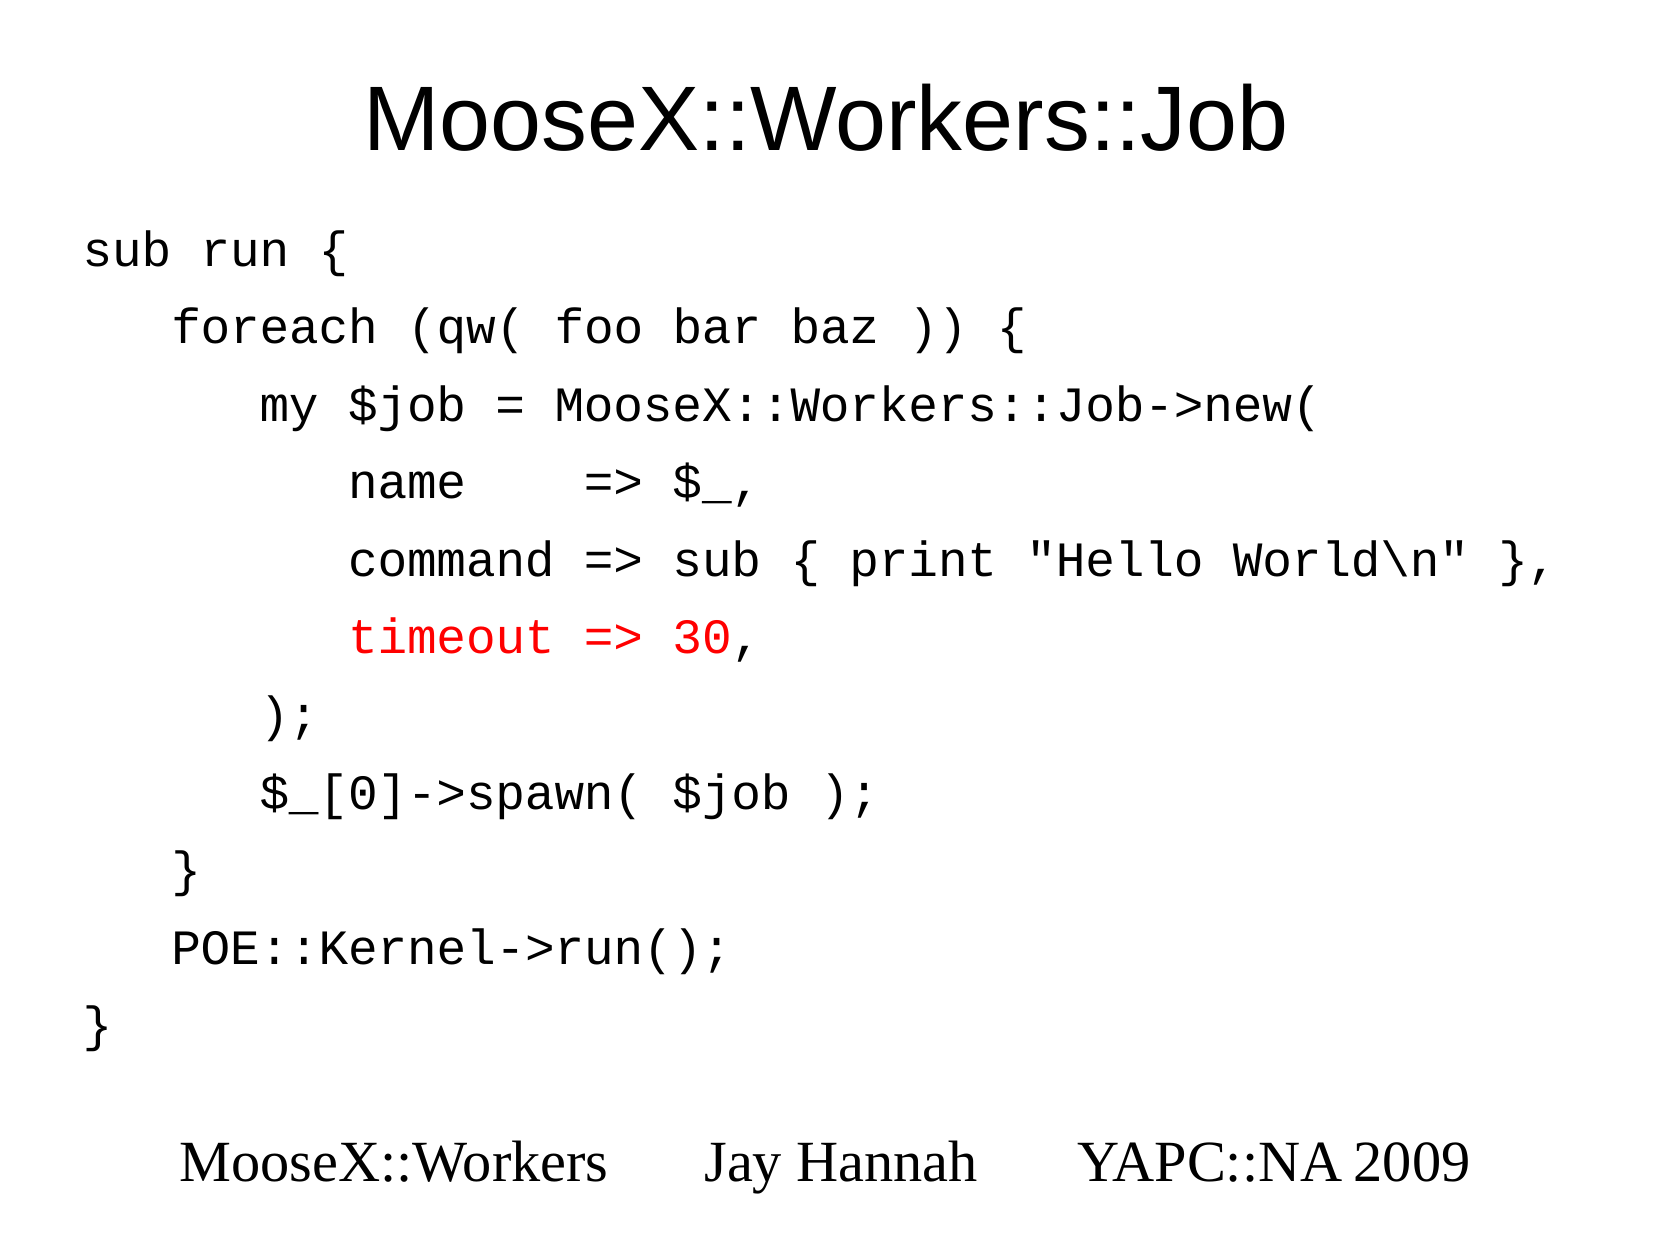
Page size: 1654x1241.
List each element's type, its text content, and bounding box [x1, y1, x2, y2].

list sub run { foreach (qw( foo bar baz )) { my $job = MooseX::Workers::Job->new( name => $_, command => sub { print "Hello World\n" }, timeout => 30, ); $_[0]->spawn( $job ); } POE::Kernel->run(); } [82, 225, 1571, 1088]
title MooseX::Workers::Job [82, 49, 1571, 188]
